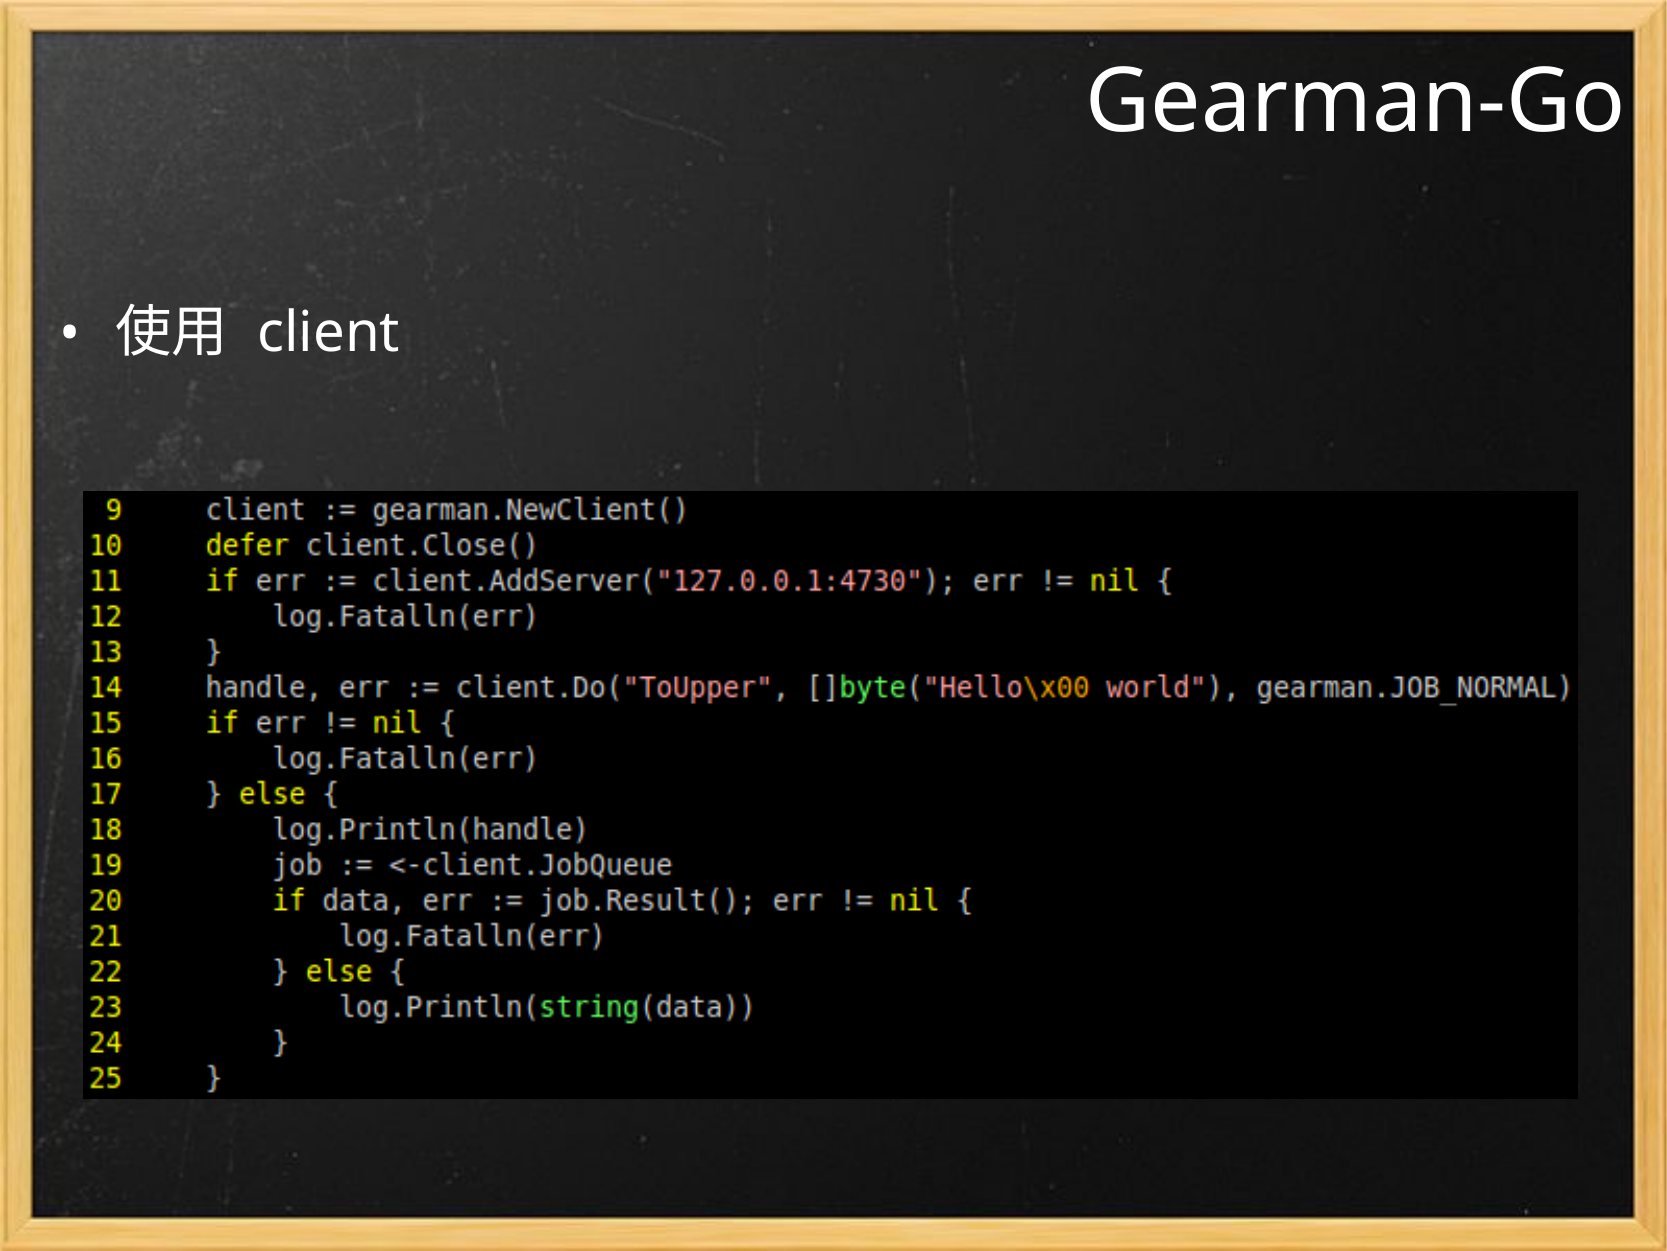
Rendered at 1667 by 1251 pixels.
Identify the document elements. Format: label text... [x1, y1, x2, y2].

picture [0, 0, 1667, 1251]
title Gearman-Go [40, 50, 1627, 201]
list 使用 client [40, 300, 1627, 1201]
